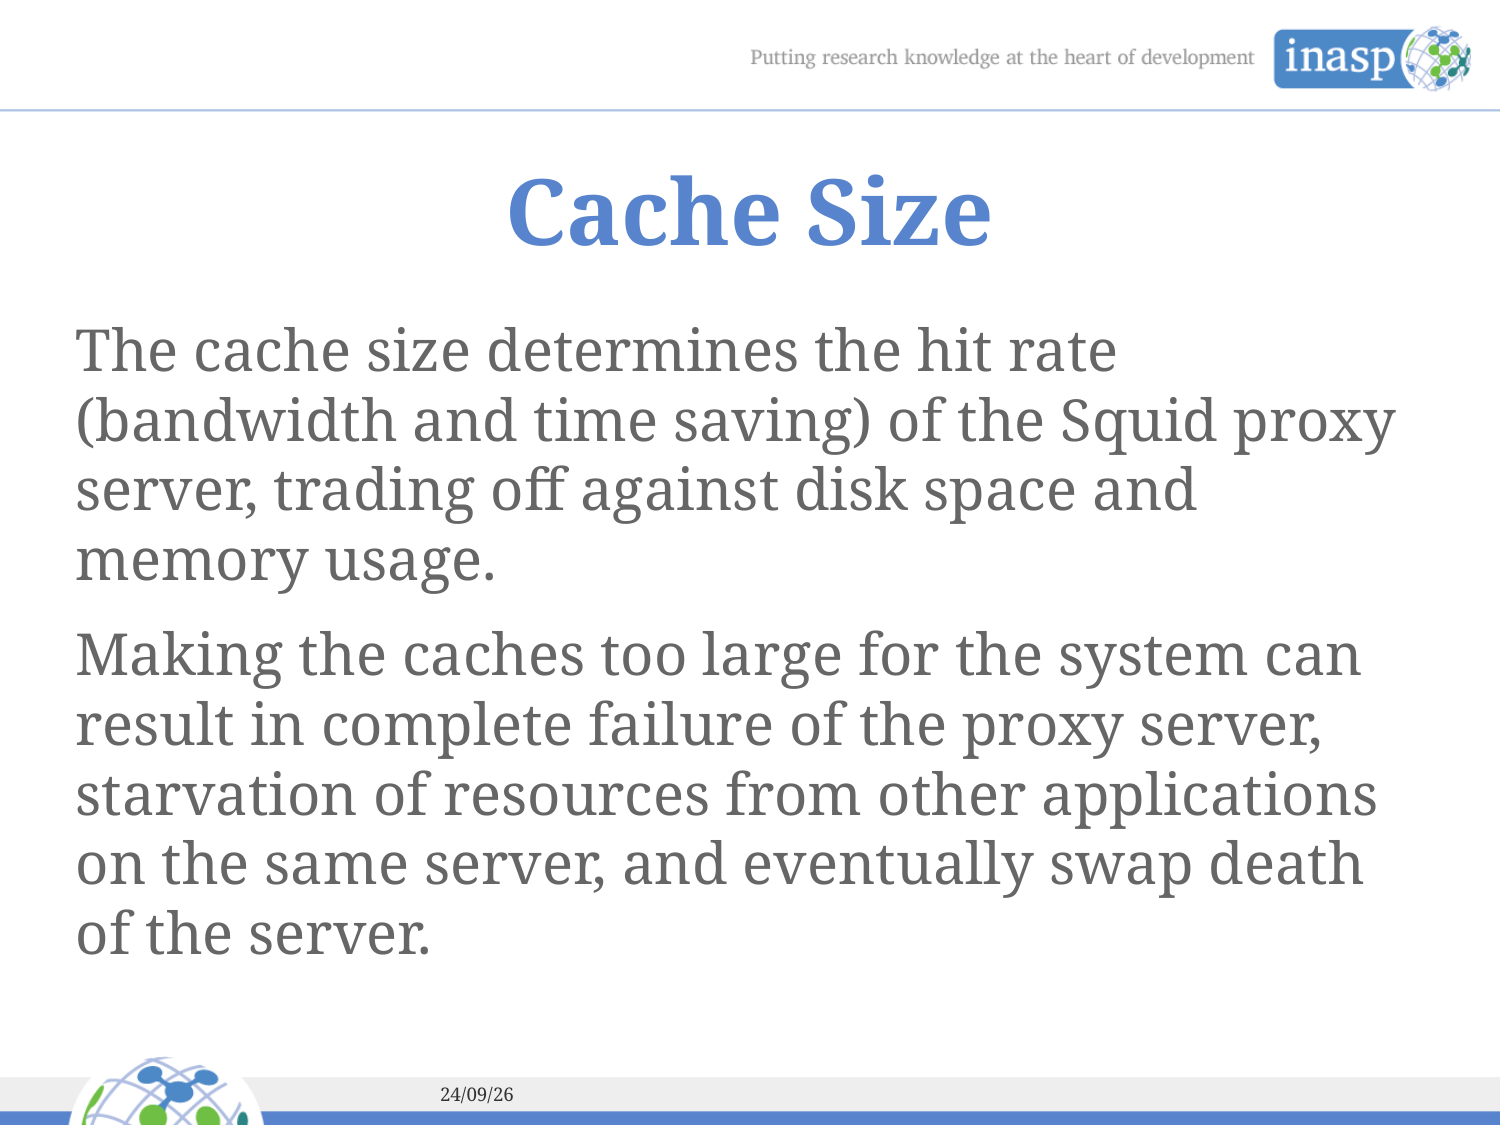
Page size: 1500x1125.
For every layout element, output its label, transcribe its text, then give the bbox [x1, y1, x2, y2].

list The cache size determines the hit rate (bandwidth and time saving) of the Squid proxy server, trading off against disk space and memory usage. Making the caches too large for the system can result in complete failure of the proxy server, starvation of resources from other applications on the same server, and eventually swap death of the server. [75, 313, 1426, 967]
picture [0, 0, 1500, 1125]
title Cache Size [75, 129, 1426, 313]
